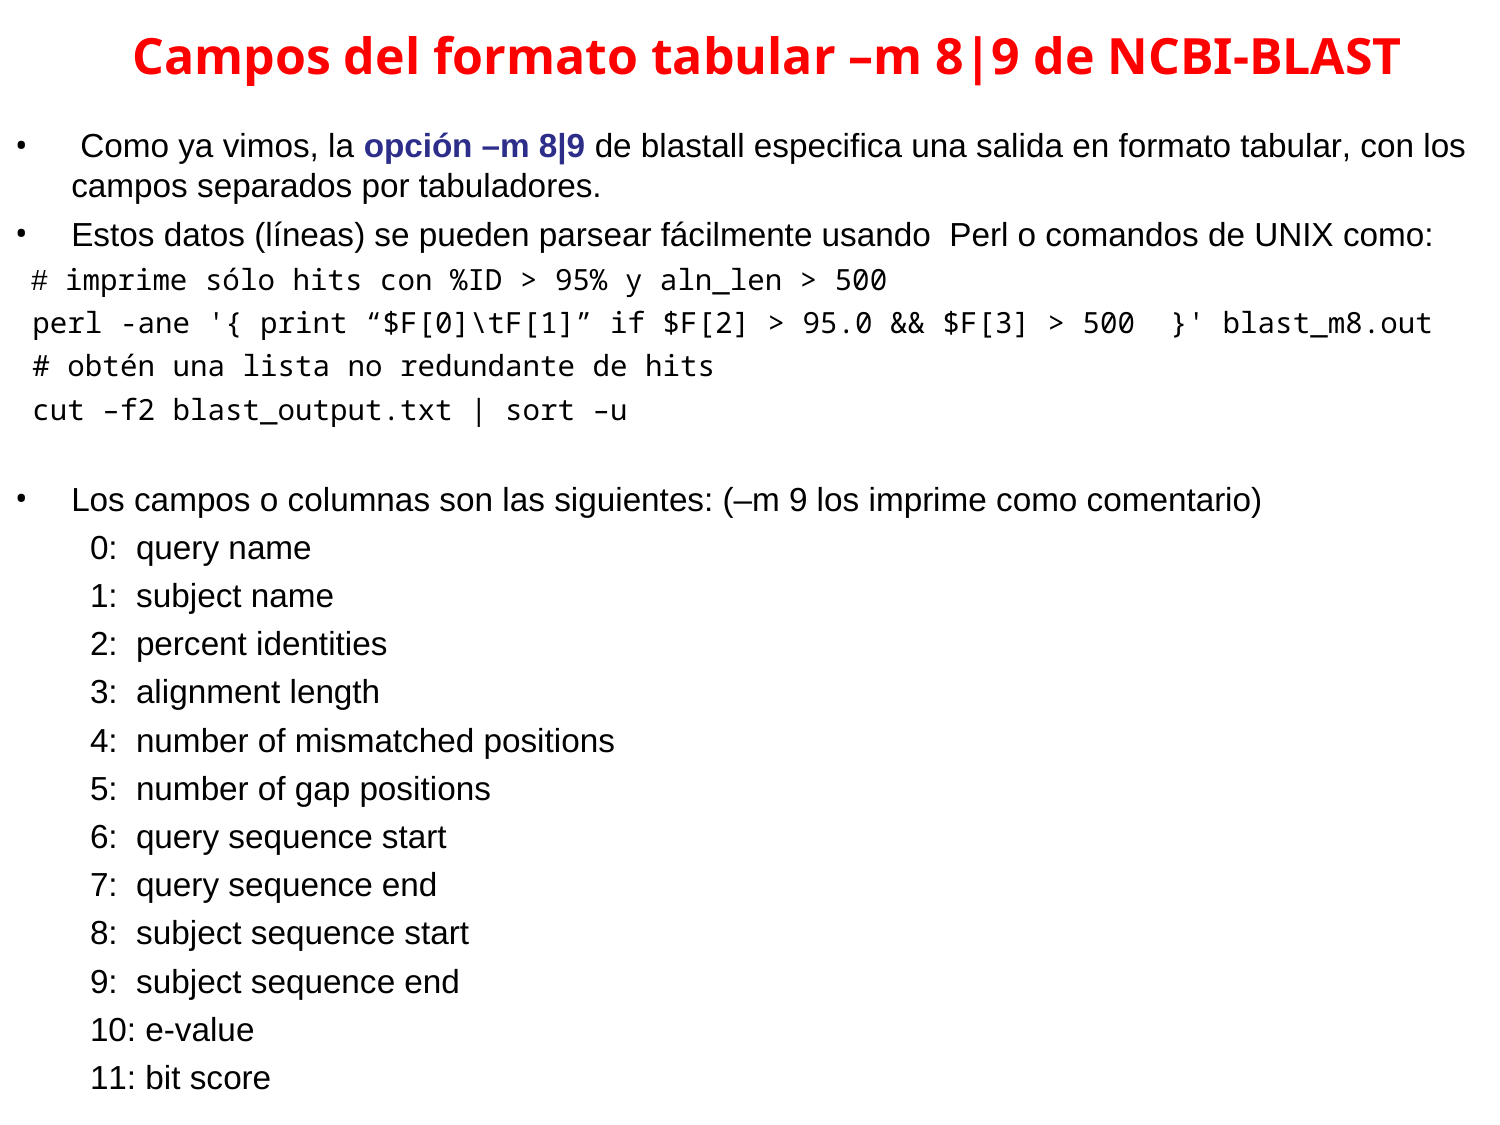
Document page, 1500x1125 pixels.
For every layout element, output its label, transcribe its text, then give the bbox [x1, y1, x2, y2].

list Como ya vimos, la opción –m 8|9 de blastall especifica una salida en formato tabular, con los campos separados por tabuladores. Estos datos (líneas) se pueden parsear fácilmente usando Perl o comandos de UNIX como: # imprime sólo hits con %ID > 95% y aln_len > 500 perl -ane '{ print “$F[0]\tF[1]” if $F[2] > 95.0 && $F[3] > 500 }' blast_m8.out # obtén una lista no redundante de hits cut –f2 blast_output.txt | sort –u Los campos o columnas son las siguientes: (–m 9 los imprime como comentario) 0: query name 1: subject name 2: percent identities 3: alignment length 4: number of mismatched positions 5: number of gap positions 6: query sequence start 7: query sequence end 8: subject sequence start 9: subject sequence end 10: e-value 11: bit score [0, 117, 1489, 1114]
text_box Campos del formato tabular –m 8|9 de NCBI-BLAST [117, 17, 1418, 93]
